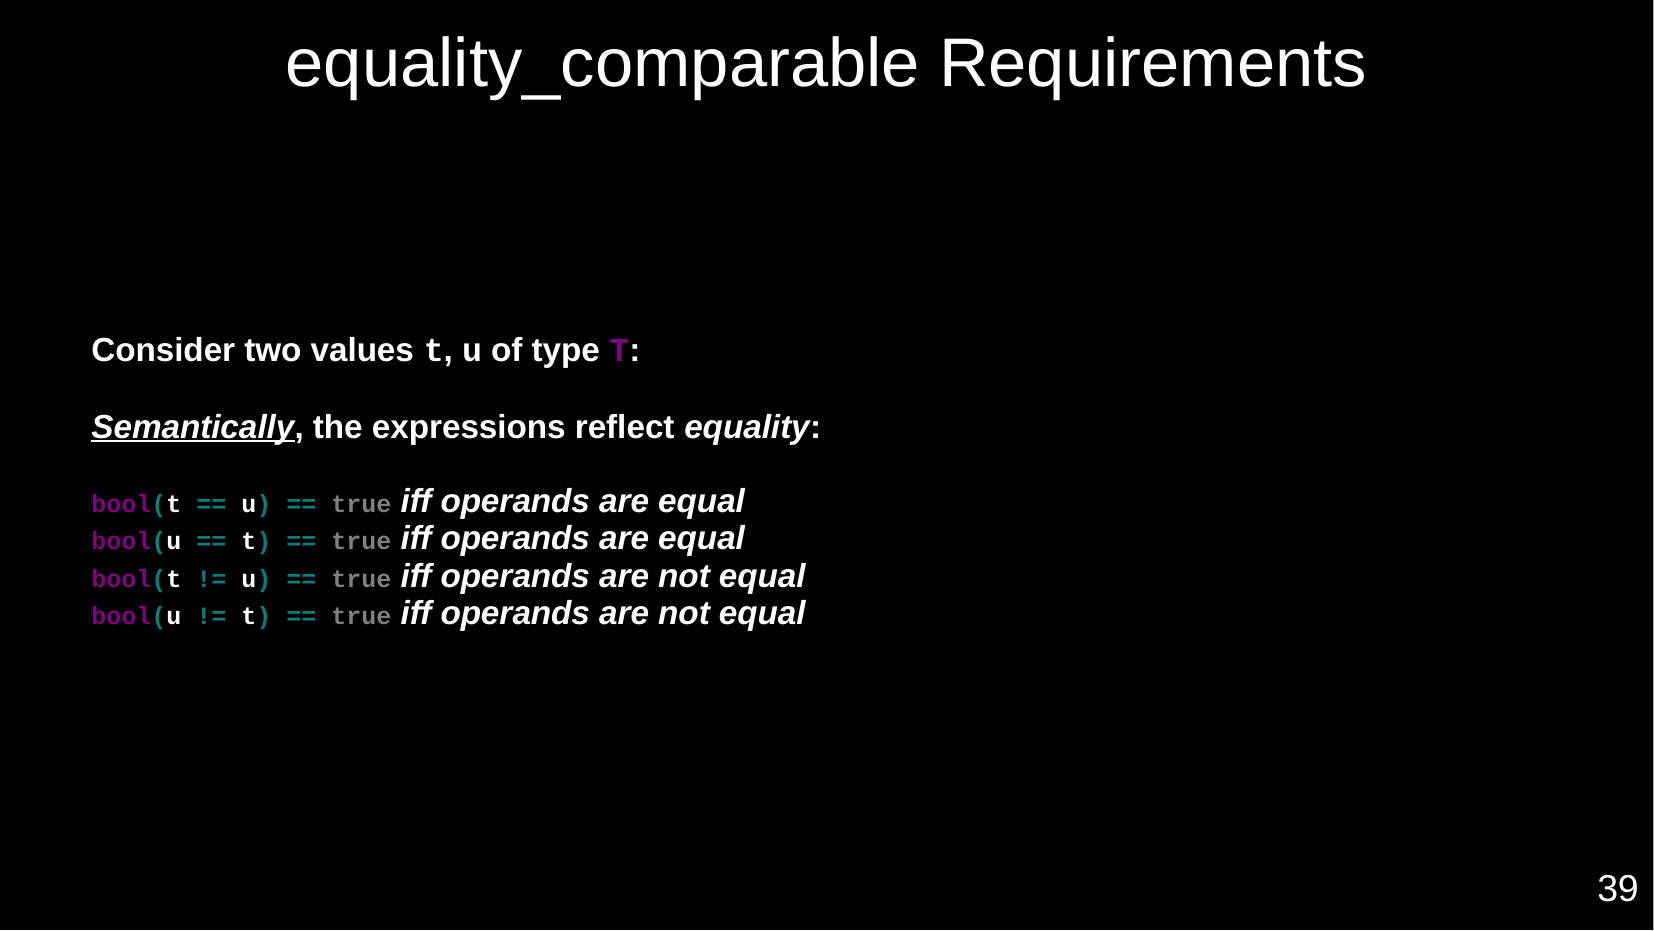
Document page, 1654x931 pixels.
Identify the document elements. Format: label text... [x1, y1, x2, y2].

title equality_comparable Requirements [82, 4, 1571, 121]
text_box Consider two values t, u of type T: Semantically, the expressions reflect equality: bool(t == u) == true iff operands are equal bool(u == t) == true iff operands are equal bool(t != u) == true iff operands are not equal bool(u != t) == true iff operands are not equal [91, 185, 1580, 779]
text_box <number> [1024, 860, 1654, 931]
